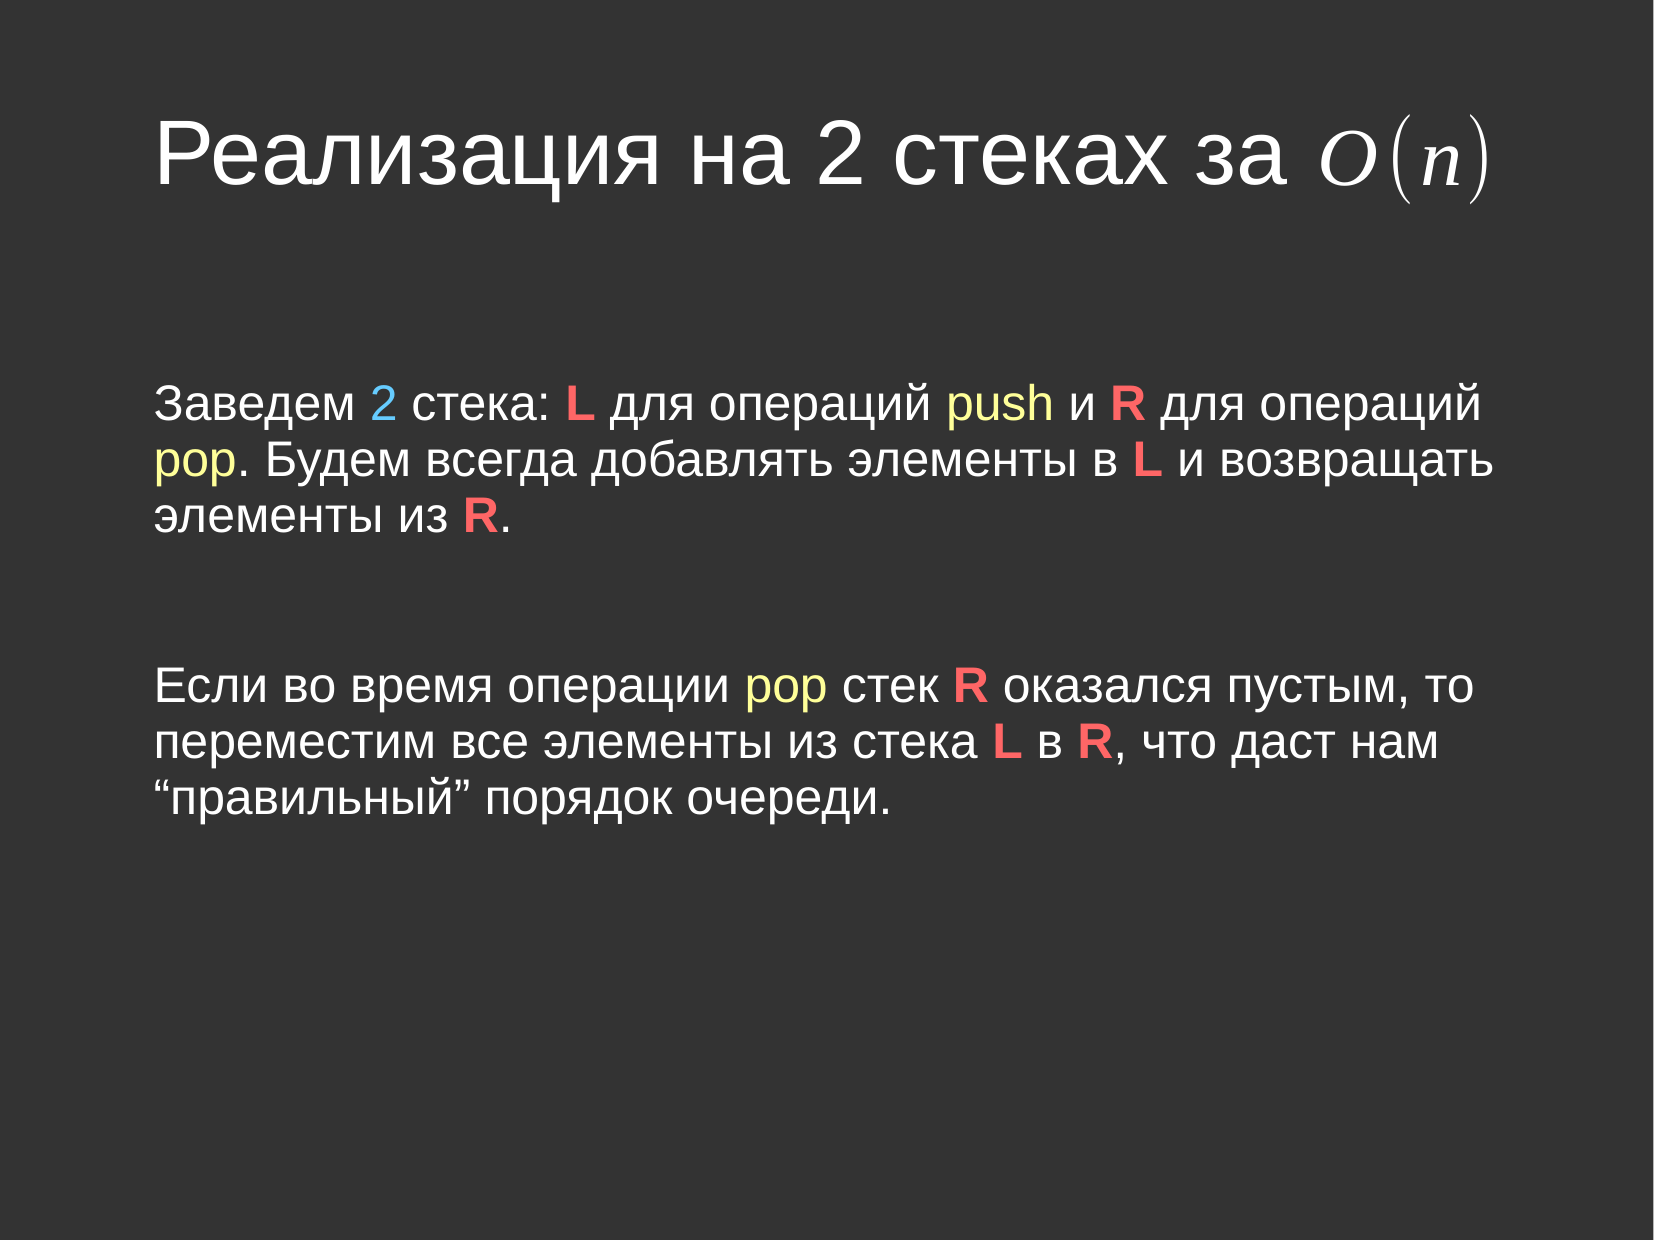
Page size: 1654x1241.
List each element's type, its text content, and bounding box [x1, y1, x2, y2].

title Реализация на 2 стеках за [153, 49, 1642, 257]
chart [1296, 111, 1516, 211]
list Заведем 2 стека: L для операций push и R для операций pop. Будем всегда добавлять элементы в L и возвращать элементы из R. Если во время операции pop стек R оказался пустым, то переместим все элементы из стека L в R, что даст нам “правильный” порядок очереди. [82, 290, 1571, 1156]
